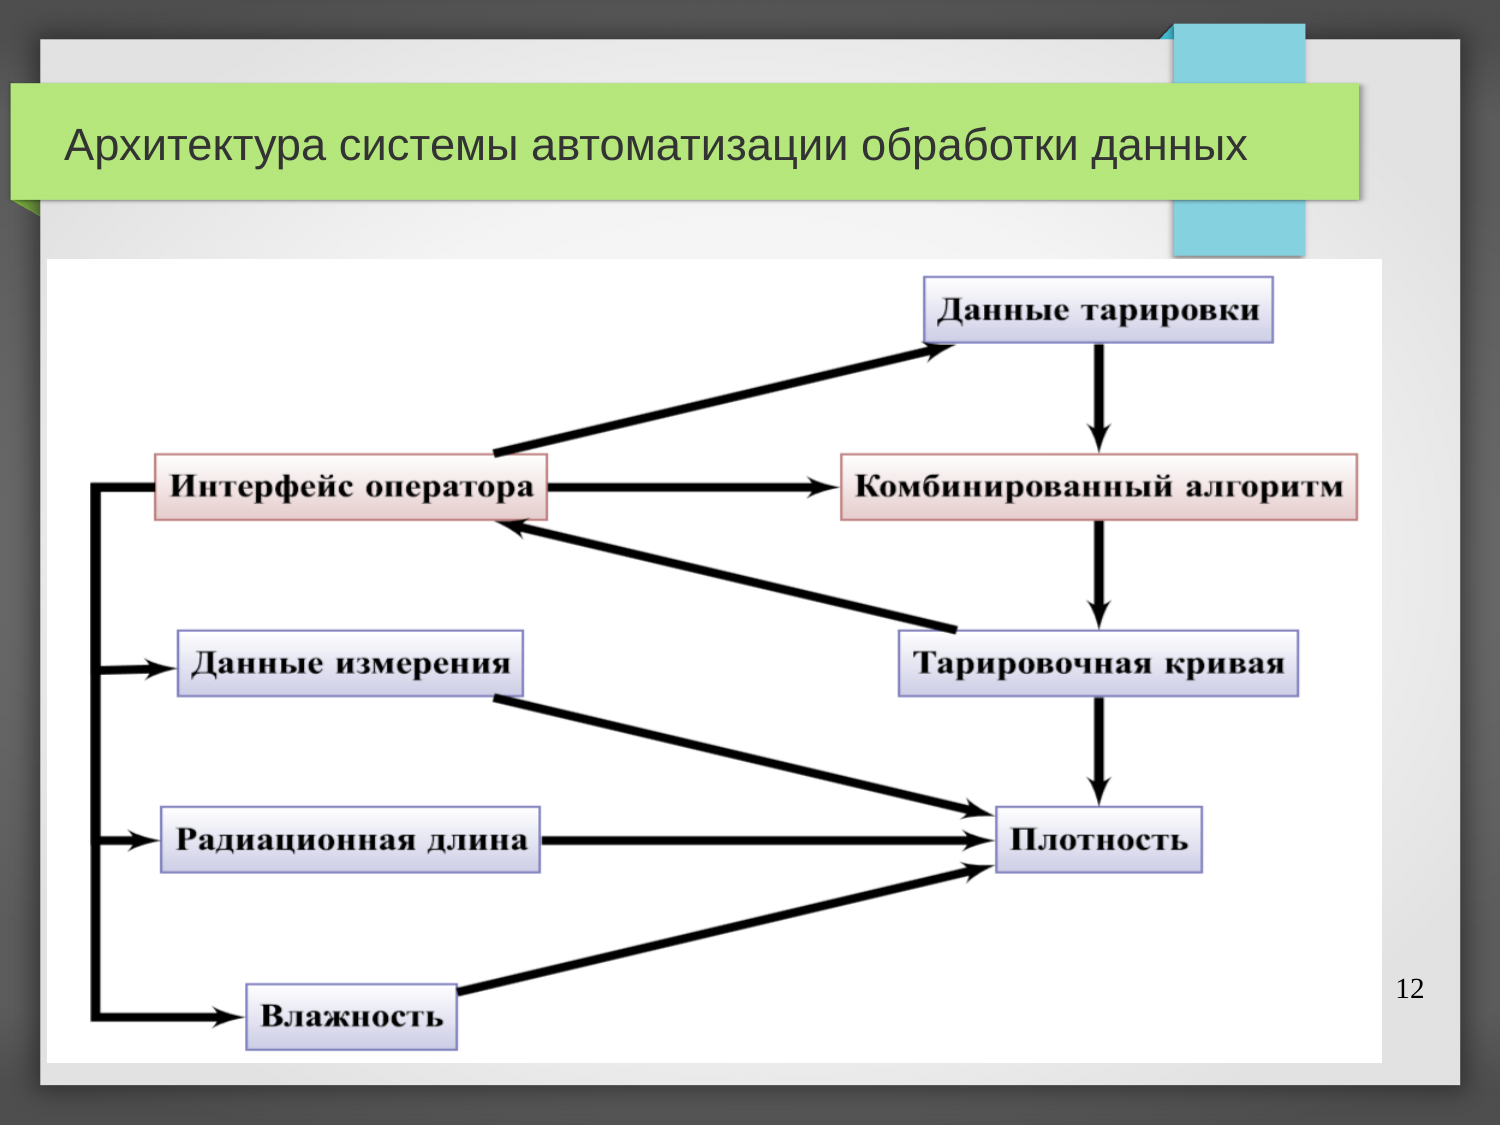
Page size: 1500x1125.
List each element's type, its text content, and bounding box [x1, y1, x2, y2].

title Архитектура системы автоматизации обработки данных [64, 103, 1288, 186]
picture [0, 0, 1500, 1125]
